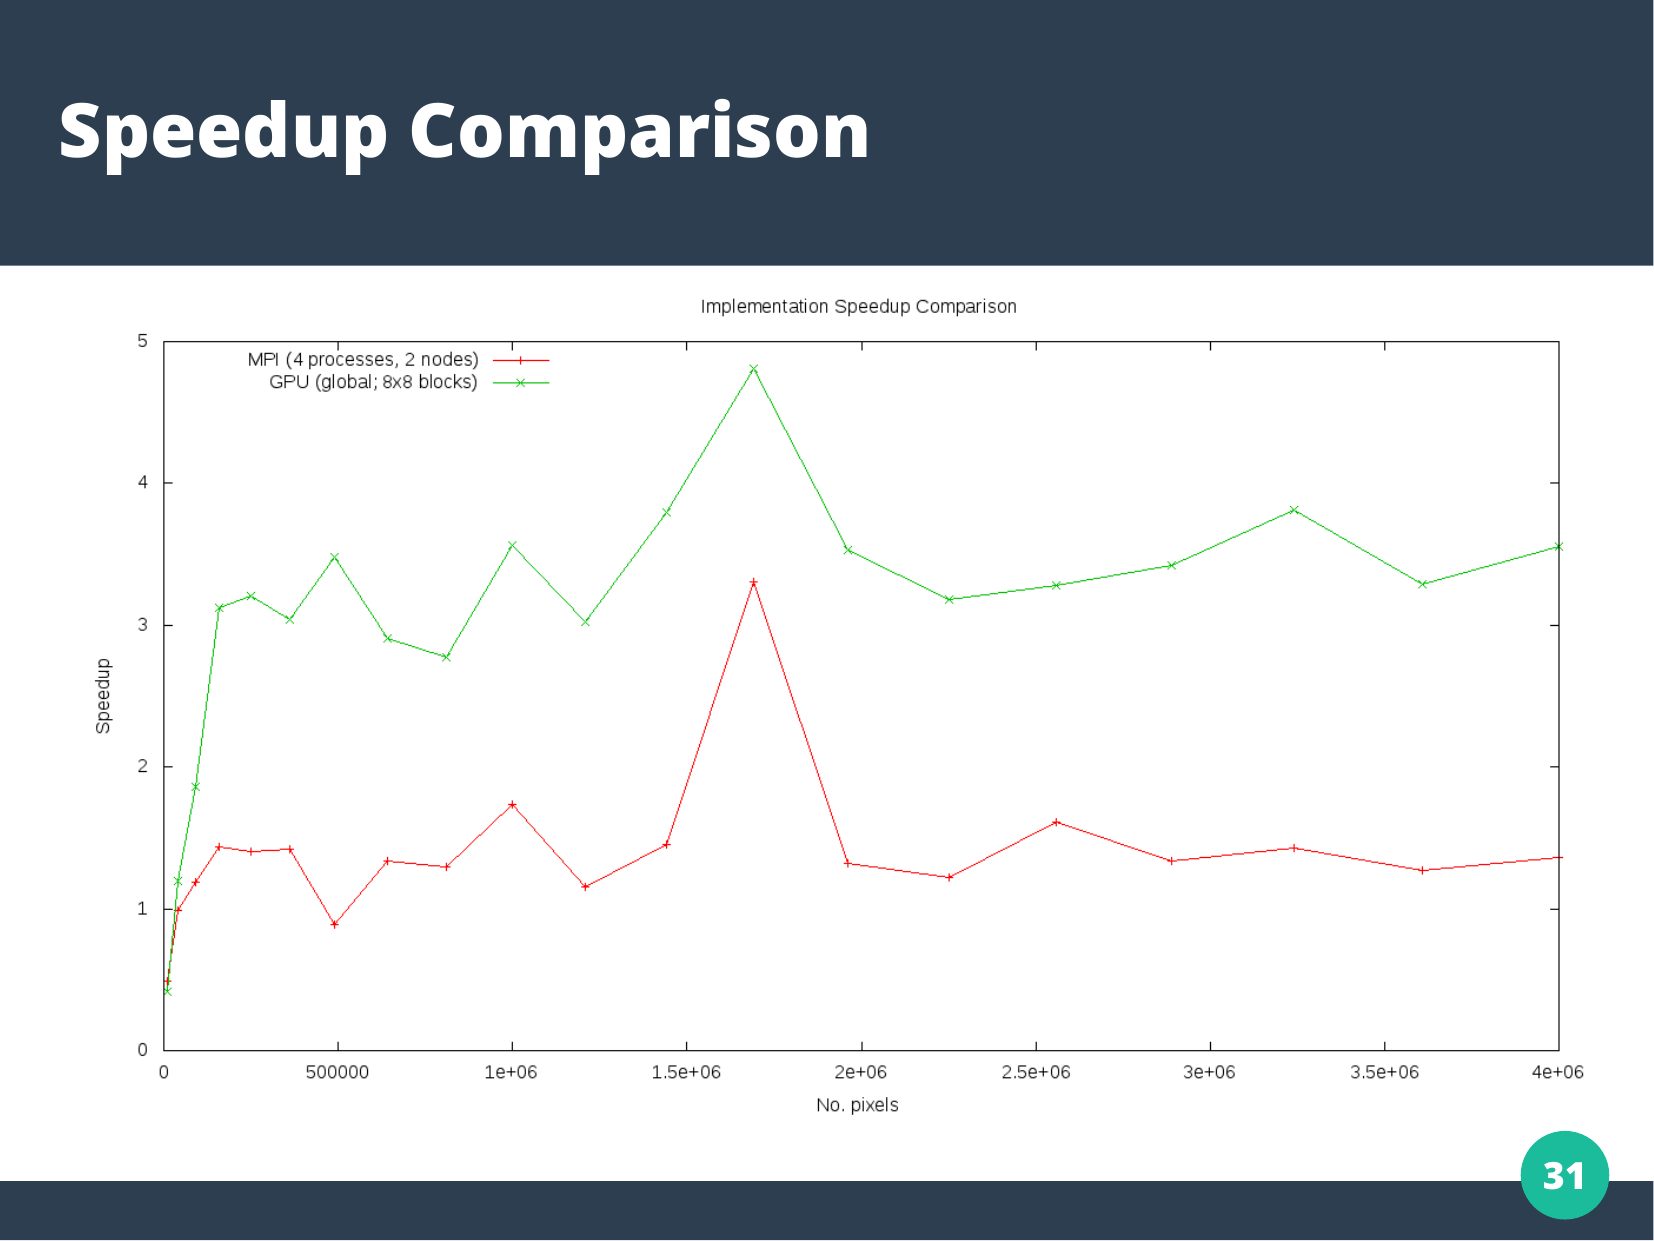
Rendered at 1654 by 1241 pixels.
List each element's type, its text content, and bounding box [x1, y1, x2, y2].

picture [88, 274, 1595, 1123]
title Speedup Comparison [59, 49, 1595, 207]
